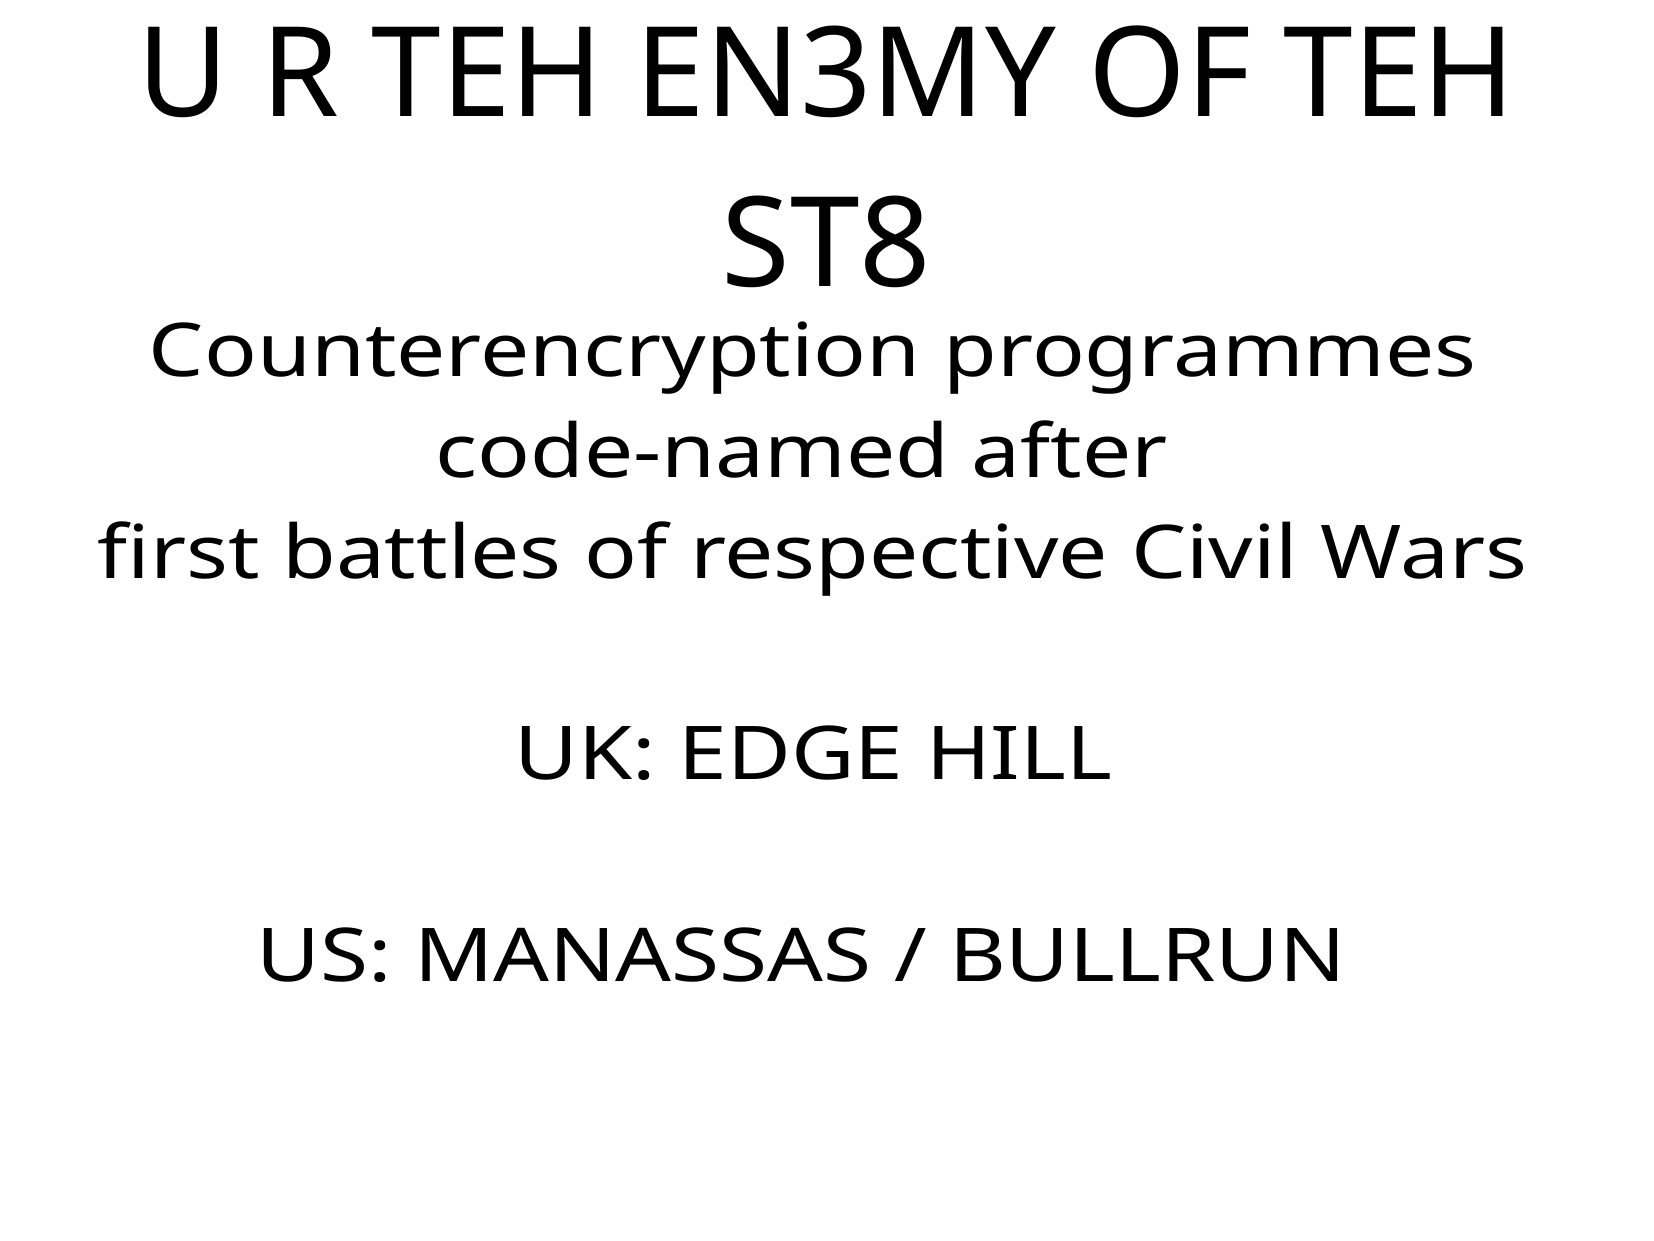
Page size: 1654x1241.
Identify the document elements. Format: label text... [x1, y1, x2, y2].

text_box Counterencryption programmes code-named after first battles of respective Civil Wars UK: EDGE HILL US: MANASSAS / BULLRUN [82, 290, 1538, 1010]
text_box U R TEH EN3MY OF TEH ST8 [82, 49, 1571, 257]
